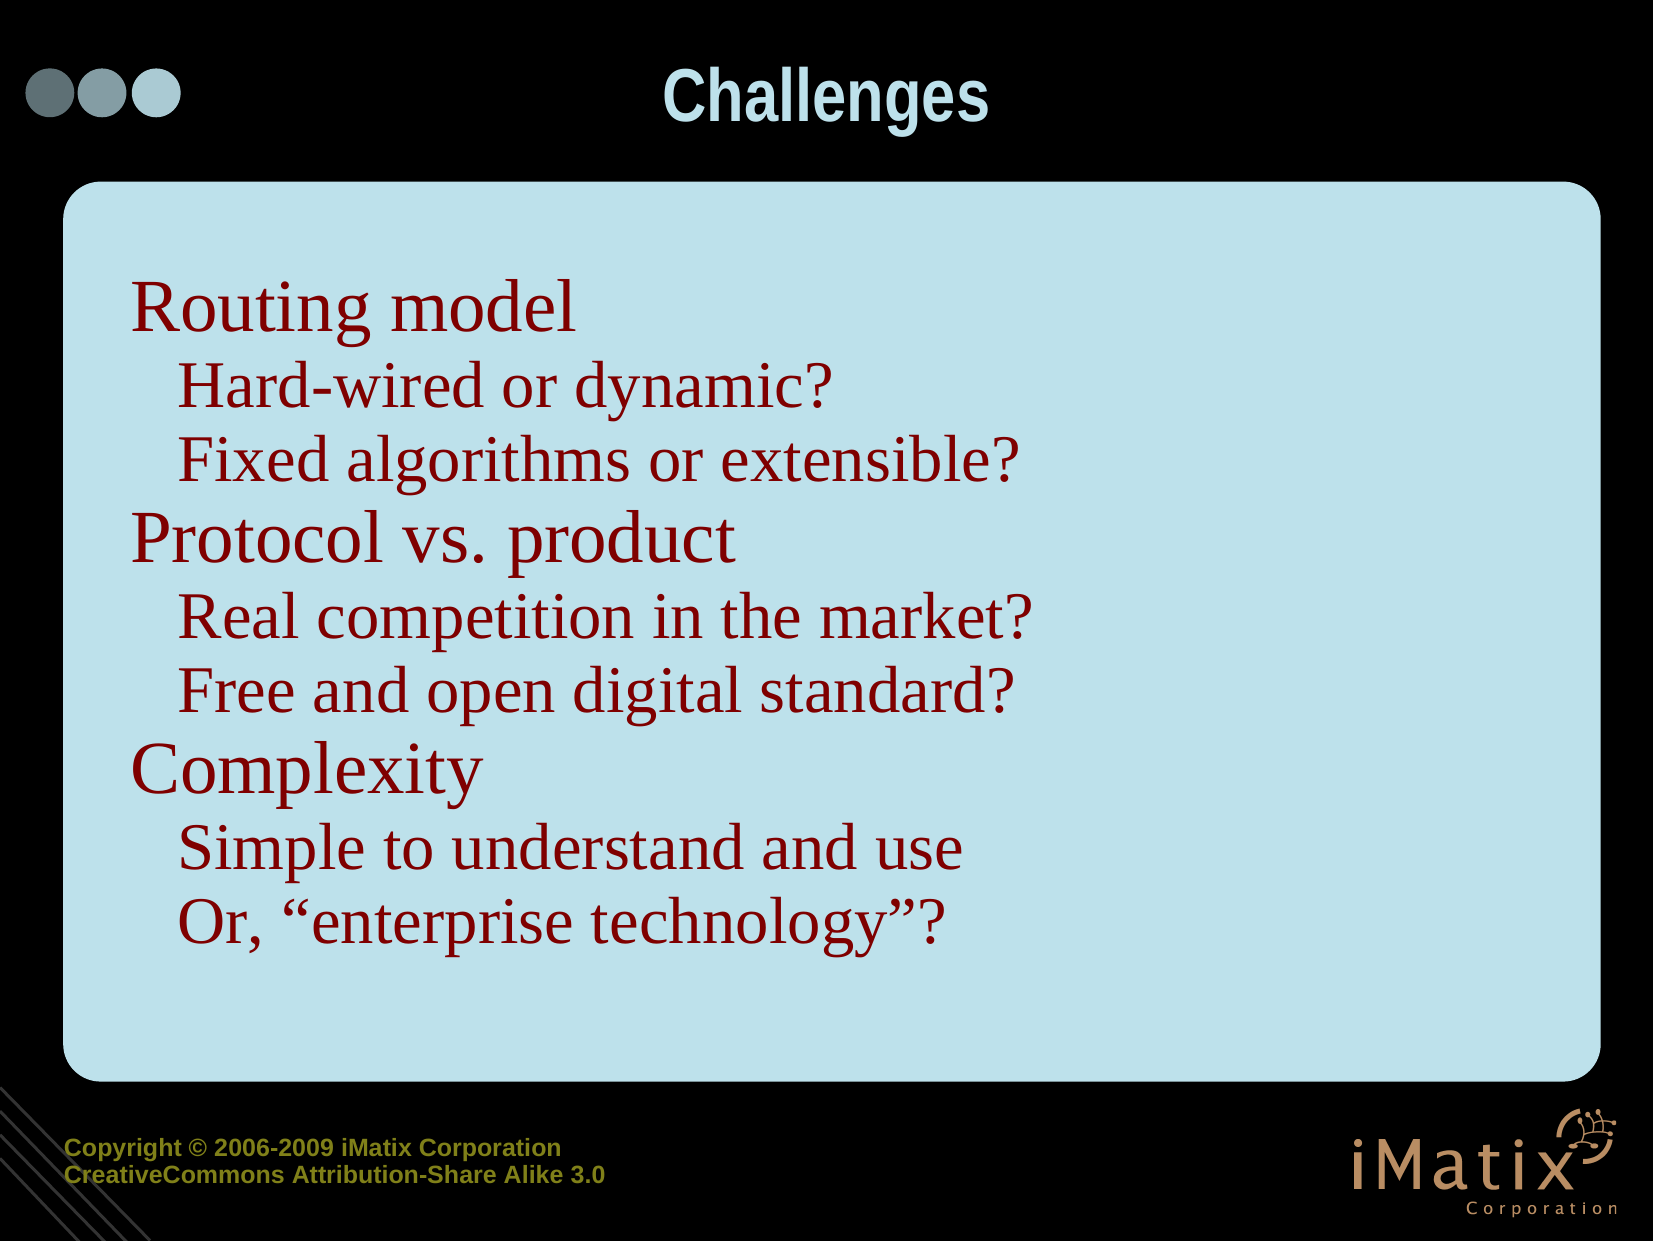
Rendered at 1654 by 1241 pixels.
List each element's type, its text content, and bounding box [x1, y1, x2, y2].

title Challenges [0, 0, 1653, 188]
picture [1354, 1108, 1617, 1219]
list Routing model Hard-wired or dynamic? Fixed algorithms or extensible? Protocol vs. product Real competition in the market? Free and open digital standard? Complexity Simple to understand and use Or, “enterprise technology”? [118, 264, 1509, 1010]
